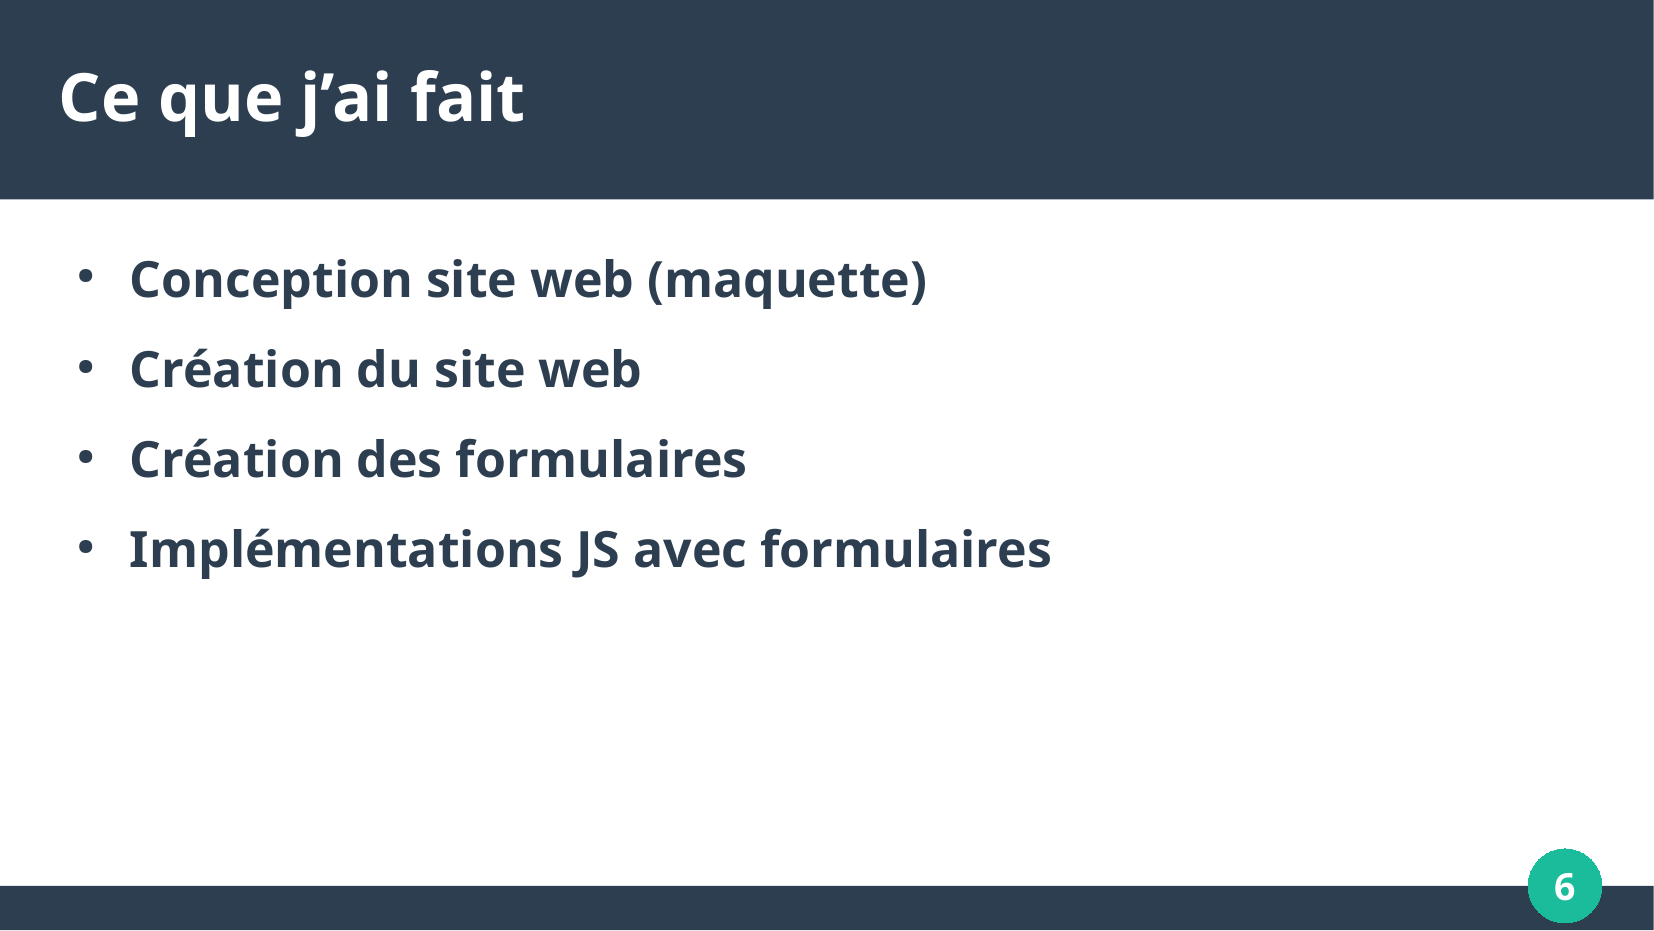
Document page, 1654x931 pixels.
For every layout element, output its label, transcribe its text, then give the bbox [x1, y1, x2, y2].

list Conception site web (maquette) Création du site web Création des formulaires Implémentations JS avec formulaires [59, 243, 1595, 864]
title Ce que j’ai fait [59, 37, 1595, 155]
